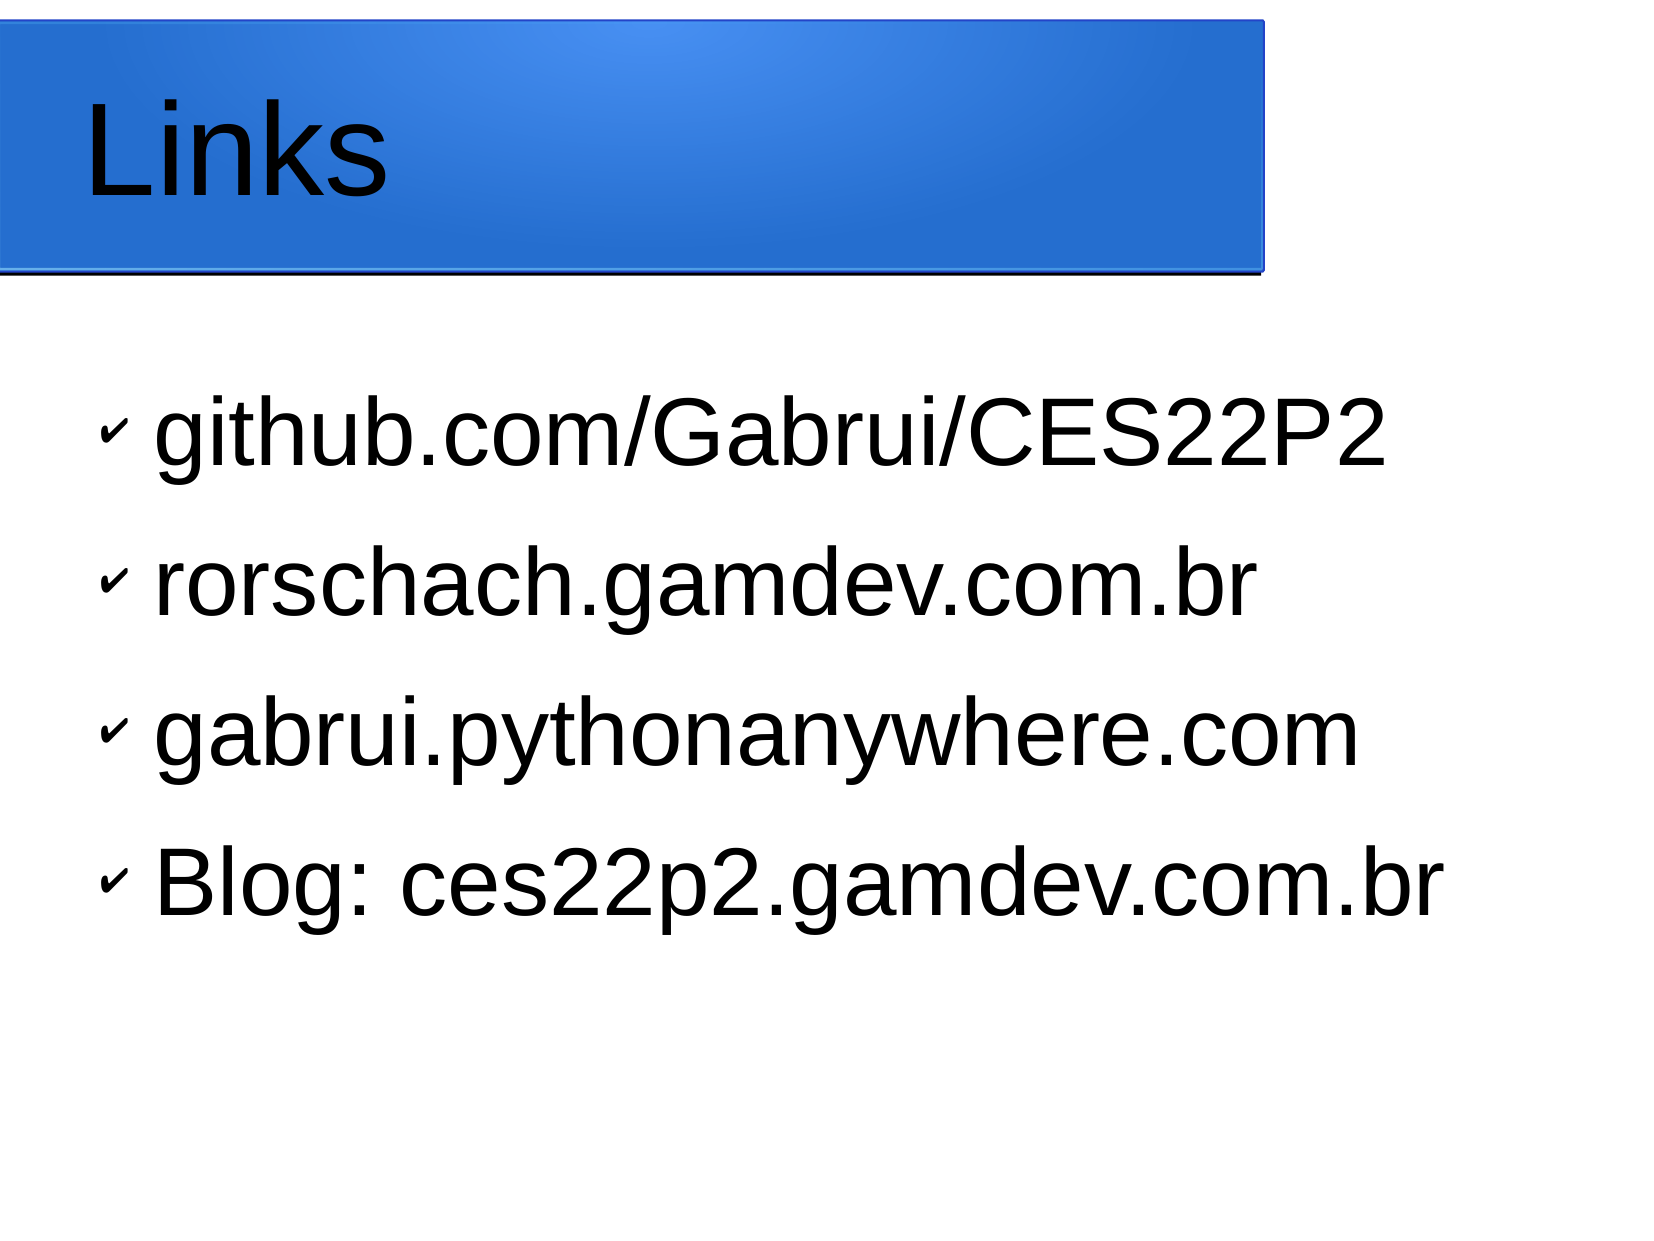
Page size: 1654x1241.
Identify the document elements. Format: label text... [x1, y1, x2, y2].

title Links [82, 47, 1235, 252]
list github.com/Gabrui/CES22P2 rorschach.gamdev.com.br gabrui.pythonanywhere.com Blog: ces22p2.gamdev.com.br [82, 377, 1571, 1098]
